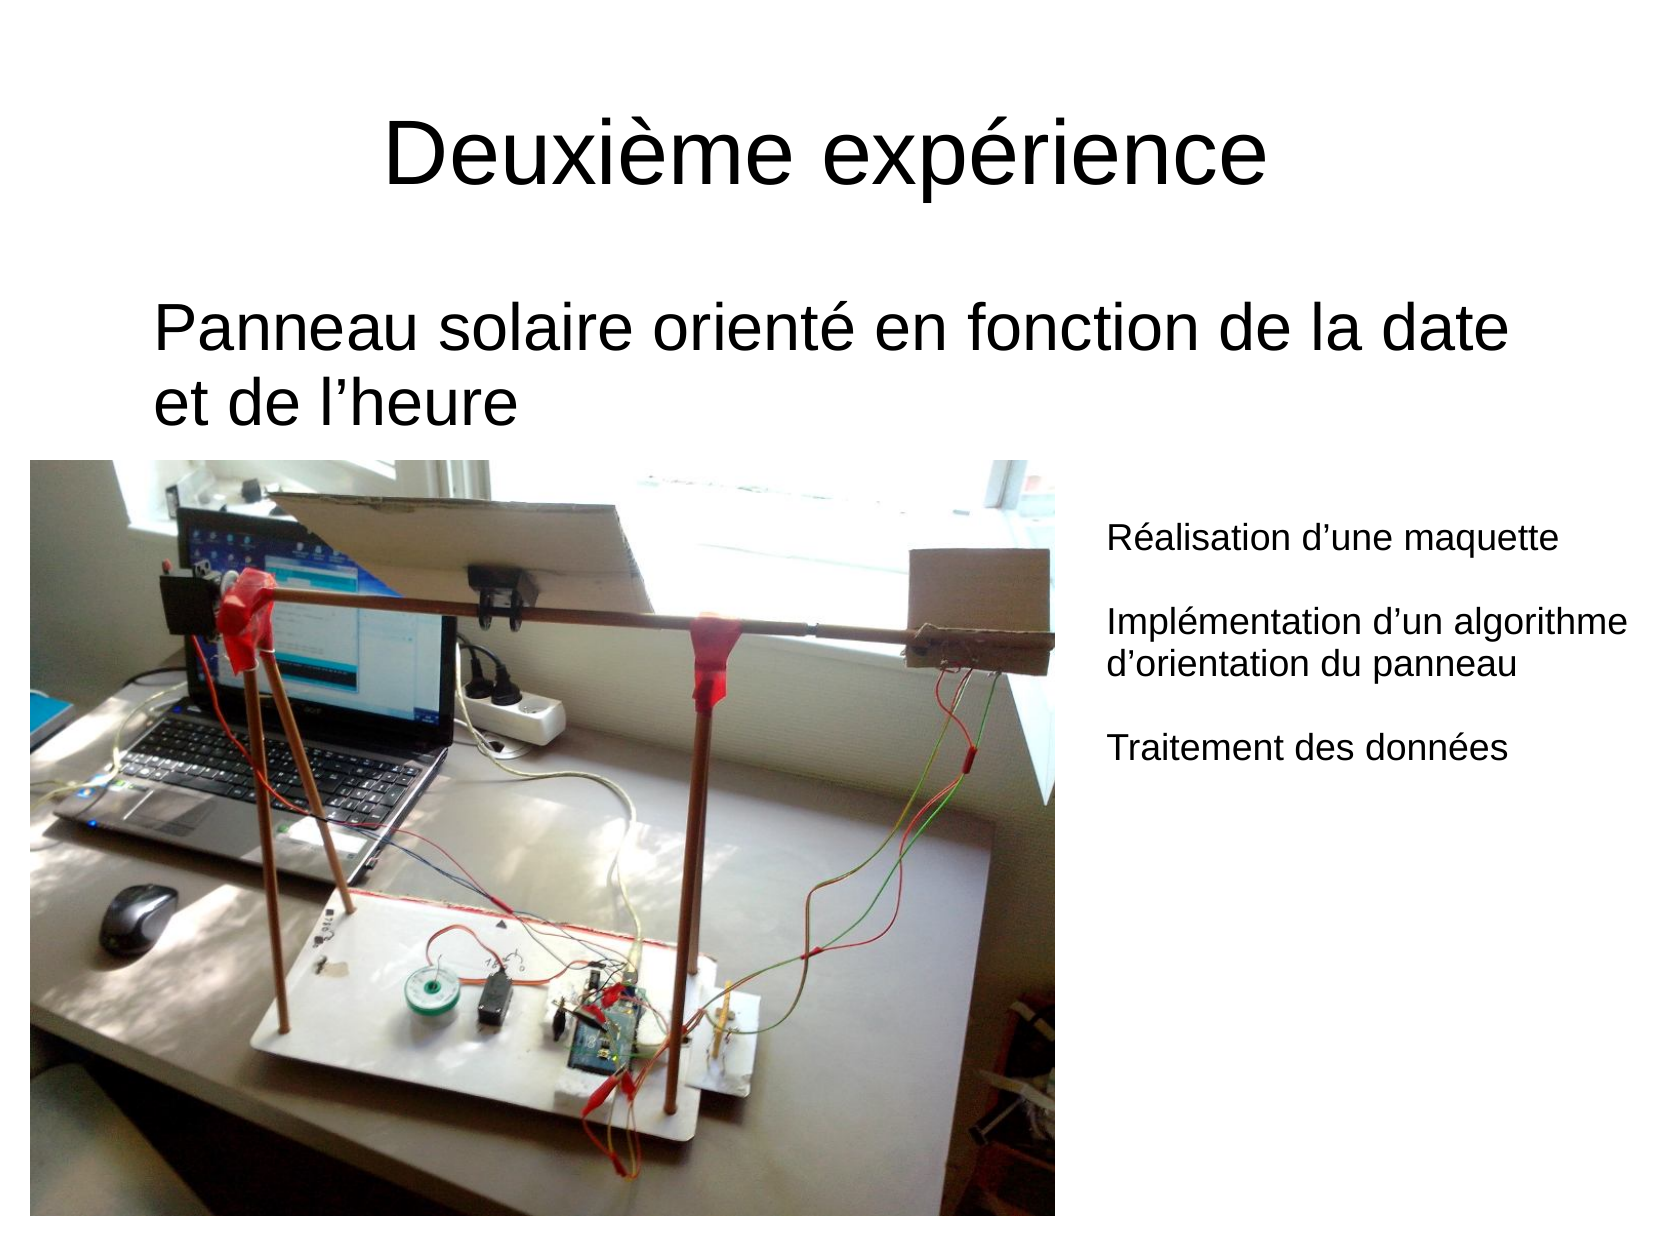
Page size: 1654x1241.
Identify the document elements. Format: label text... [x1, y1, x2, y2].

picture [30, 460, 1055, 1216]
text_box Réalisation d’une maquette Implémentation d’un algorithme d’orientation du panneau Traitement des données [1091, 508, 1644, 776]
title Deuxième expérience [82, 49, 1571, 257]
list Panneau solaire orienté en fonction de la date et de l’heure [82, 290, 1538, 449]
